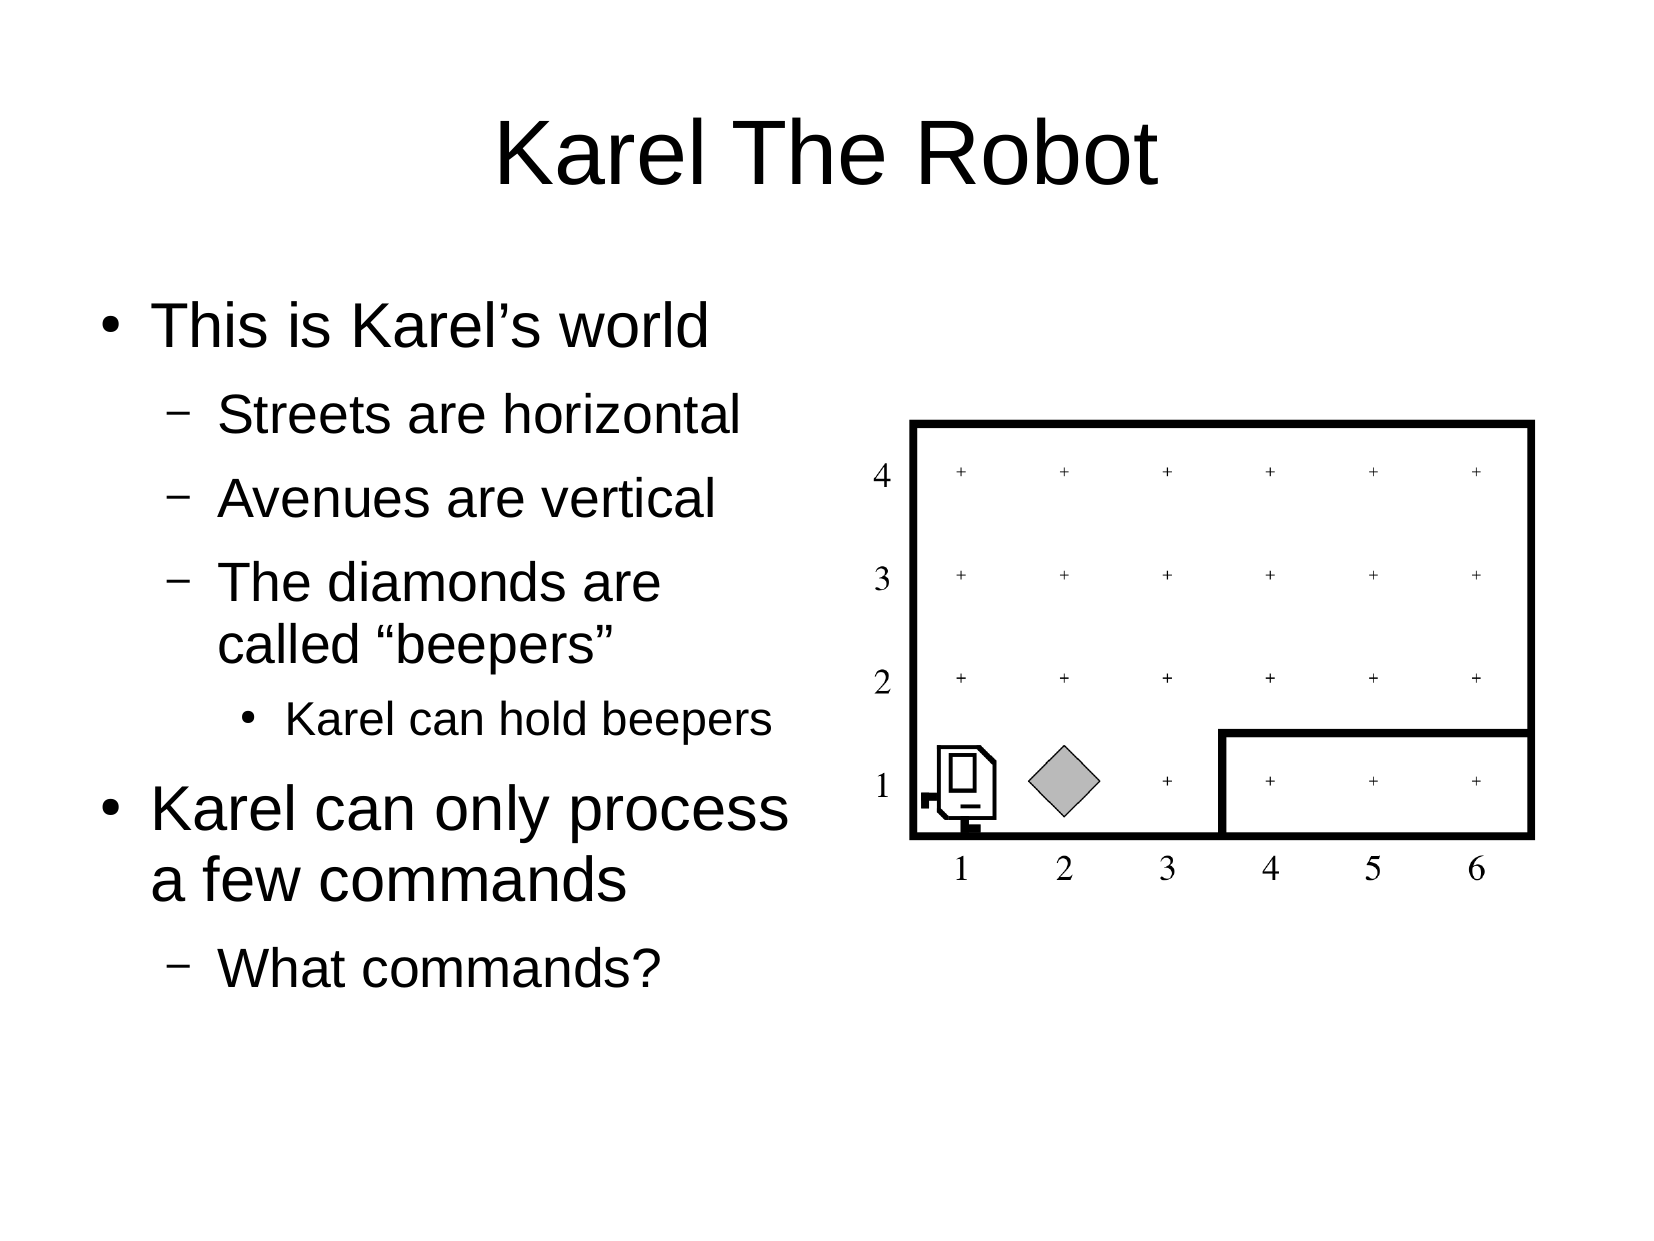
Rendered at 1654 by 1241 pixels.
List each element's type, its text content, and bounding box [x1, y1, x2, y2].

picture [845, 395, 1572, 905]
list This is Karel’s world Streets are horizontal Avenues are vertical The diamonds are called “beepers” Karel can hold beepers Karel can only process a few commands What commands? [82, 290, 809, 1010]
title Karel The Robot [82, 49, 1571, 257]
